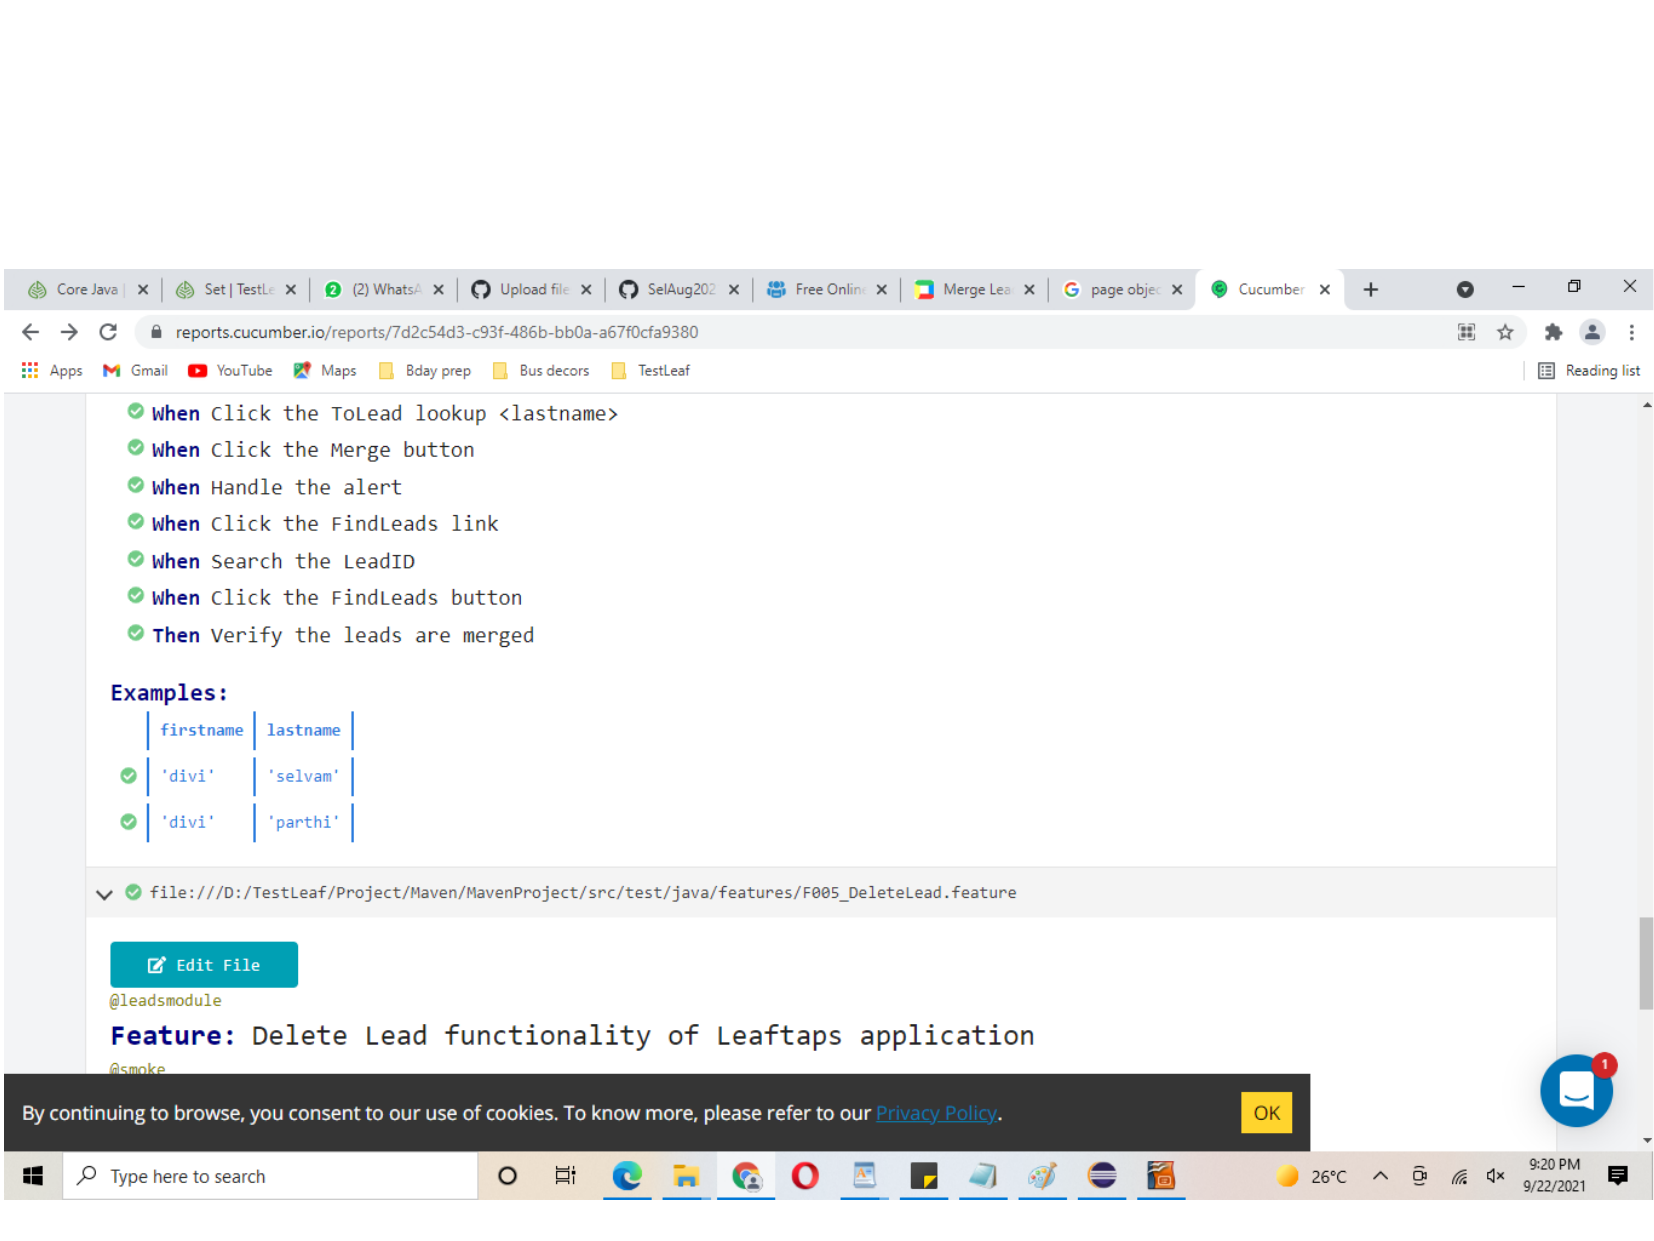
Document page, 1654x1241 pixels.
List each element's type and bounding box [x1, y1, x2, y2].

picture [4, 269, 1654, 1200]
